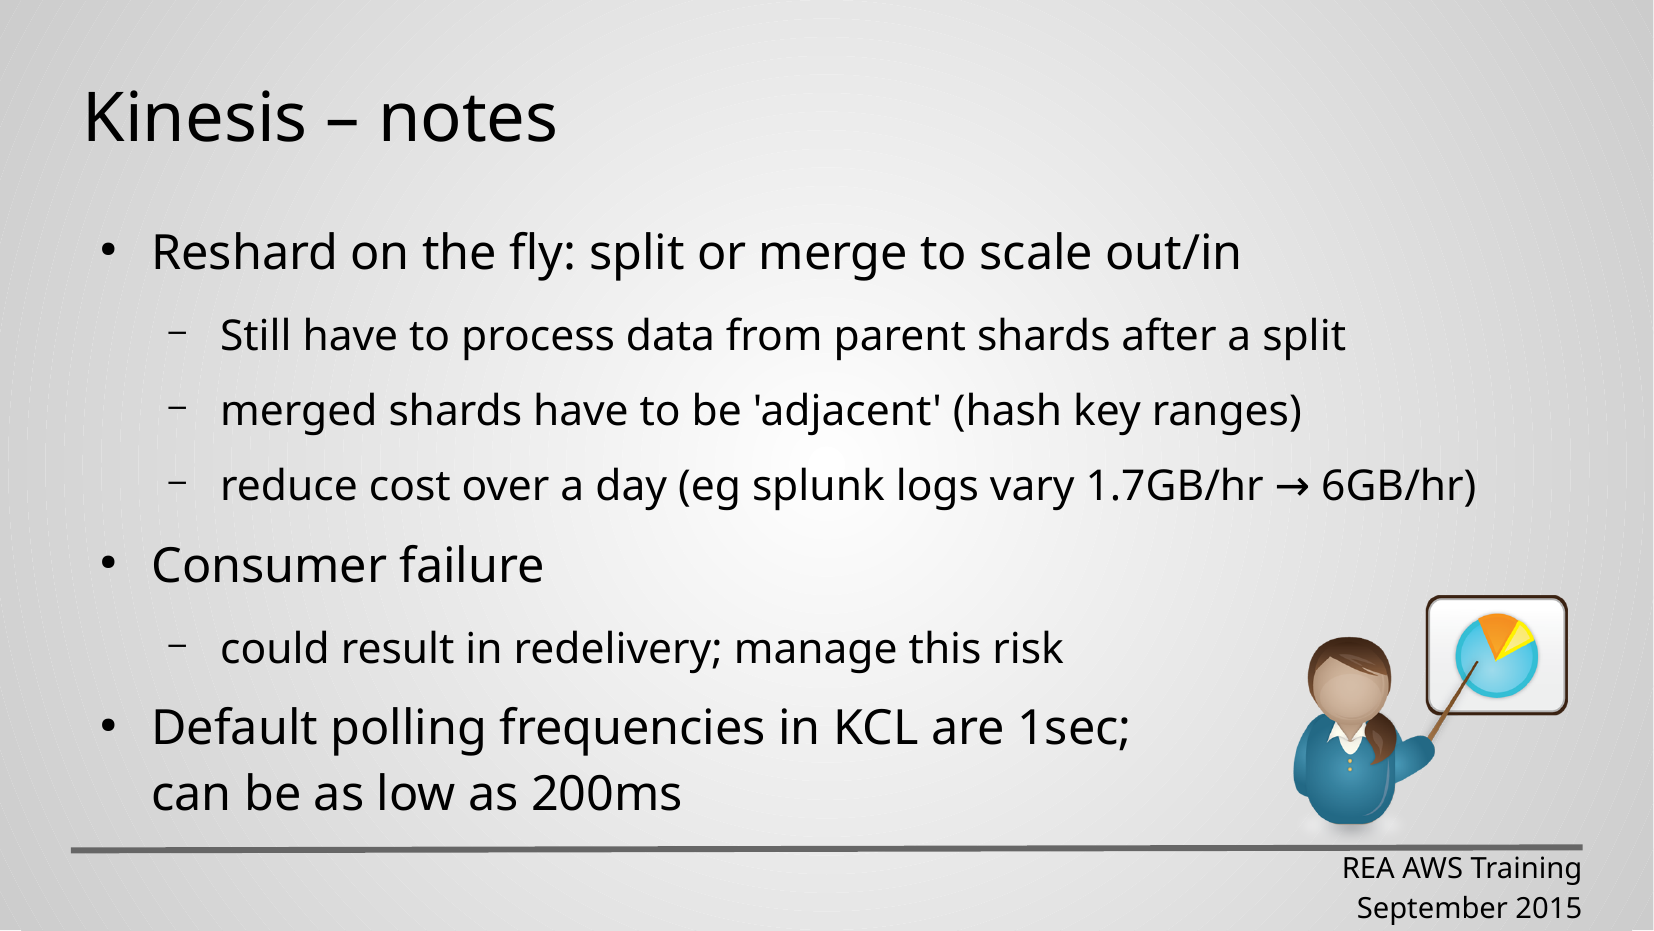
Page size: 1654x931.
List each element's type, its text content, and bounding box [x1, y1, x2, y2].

title Kinesis – notes [82, 37, 1571, 193]
list Reshard on the fly: split or merge to scale out/in Still have to process data from parent shards after a split merged shards have to be 'adjacent' (hash key ranges) reduce cost over a day (eg splunk logs vary 1.7GB/hr → 6GB/hr) Consumer failure could result in redelivery; manage this risk Default polling frequencies in KCL are 1sec; can be as low as 200ms [82, 217, 1571, 827]
picture [1275, 573, 1583, 843]
